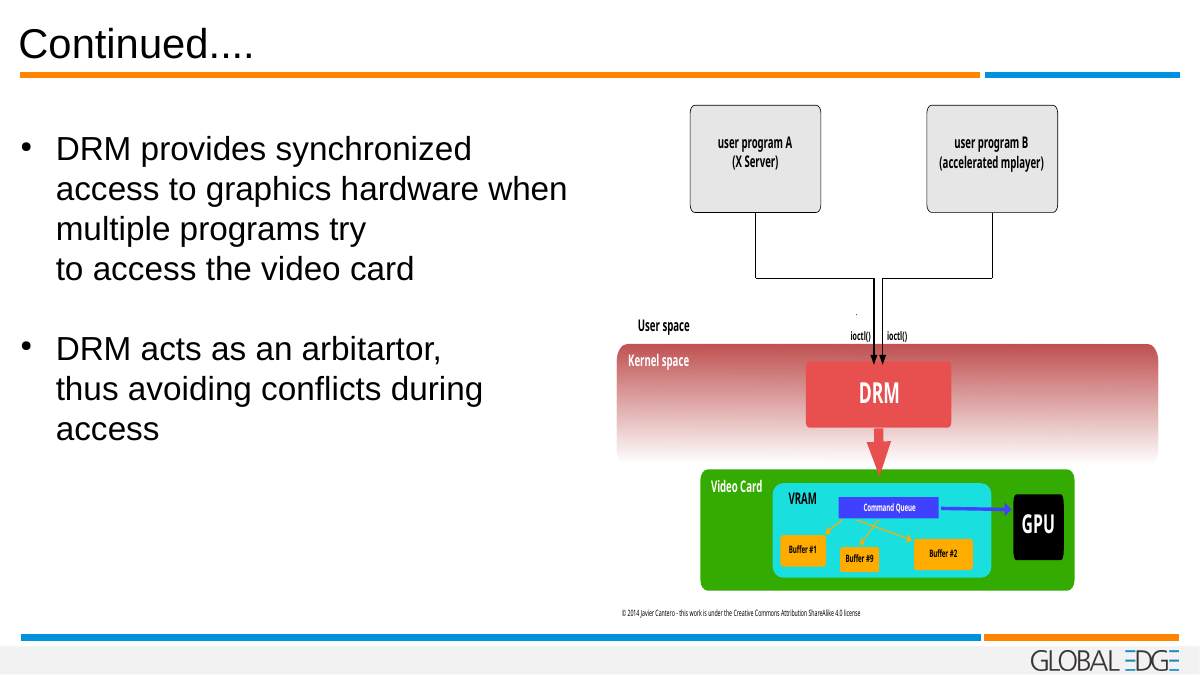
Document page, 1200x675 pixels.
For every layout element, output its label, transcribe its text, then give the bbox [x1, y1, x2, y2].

text_box Continued.... [18, 15, 1093, 68]
picture [614, 82, 1161, 626]
picture [1031, 650, 1179, 671]
text_box DRM provides synchronized access to graphics hardware when multiple programs try to access the video card DRM acts as an arbitartor, thus avoiding conflicts during access [20, 87, 579, 615]
